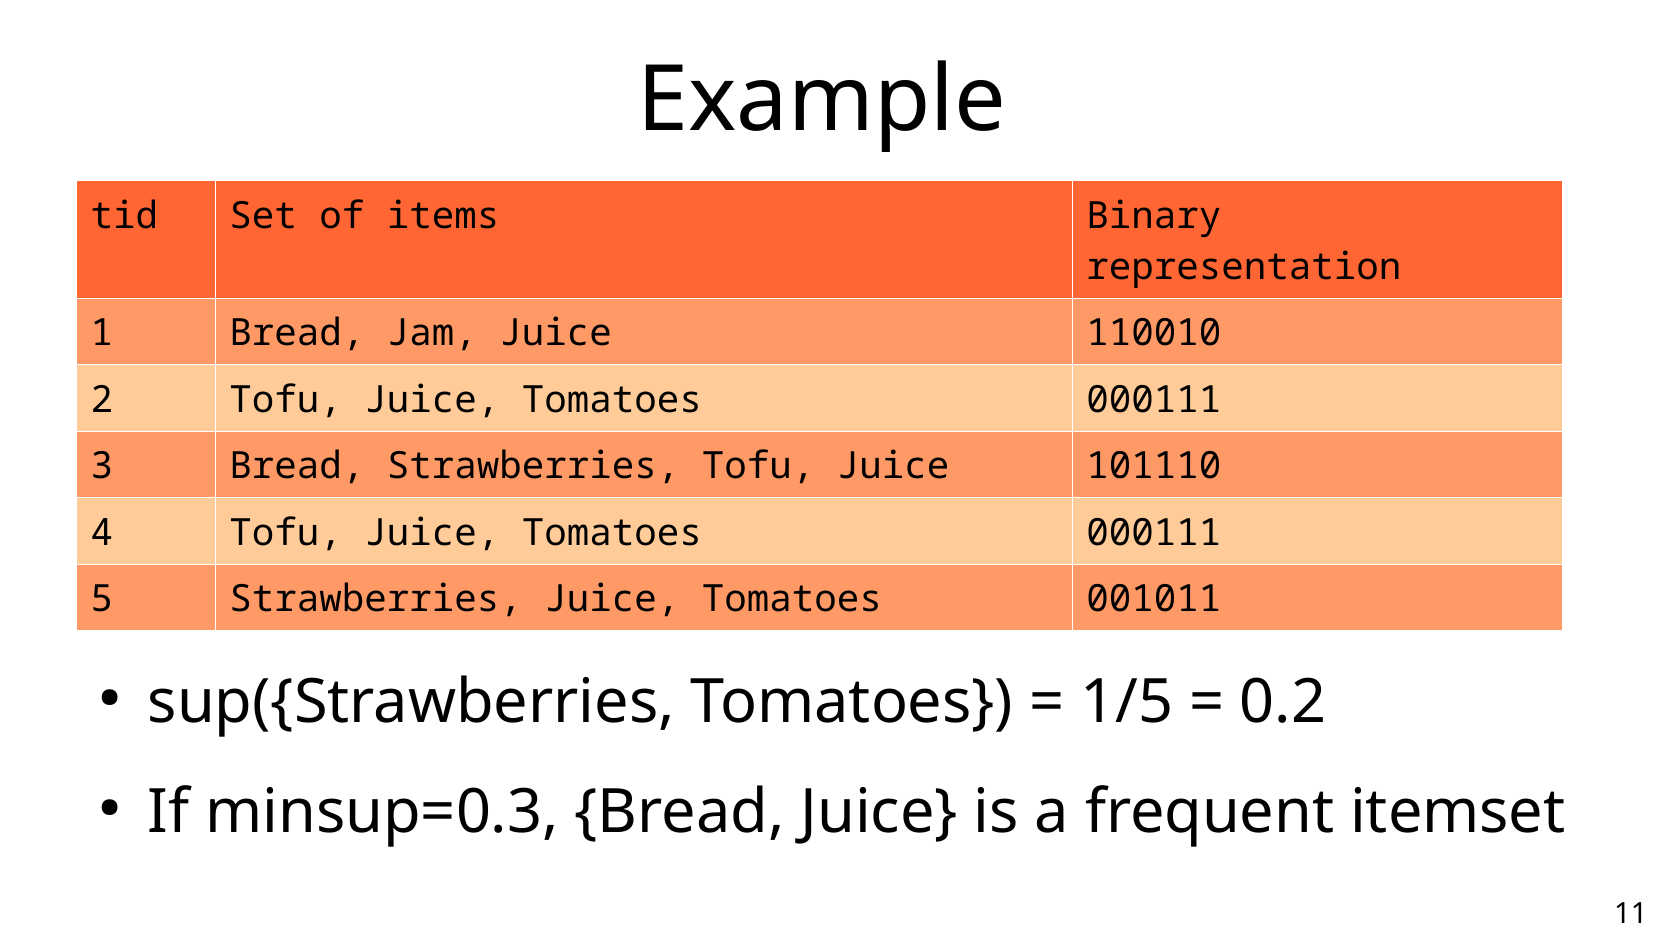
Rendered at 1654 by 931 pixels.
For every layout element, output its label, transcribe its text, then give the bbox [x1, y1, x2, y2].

title Example [77, 20, 1567, 170]
table_cell 4 [77, 498, 215, 564]
table_cell 000111 [1073, 498, 1562, 564]
table_header tid [77, 181, 215, 298]
table_cell 2 [77, 365, 215, 431]
table_cell 101110 [1073, 432, 1562, 497]
table_cell 3 [77, 432, 215, 497]
table_cell Tofu, Juice, Tomatoes [216, 498, 1072, 564]
list sup({Bread, Juice}) = 2/5 = 0.4 sup({Strawberries, Tomatoes}) = 1/5 = 0.2 If minsup=0.3, {Bread, Juice} is a frequent itemset [82, 546, 1571, 910]
table_cell 000111 [1073, 365, 1562, 431]
table_header Set of items [216, 181, 1072, 298]
table_cell 001011 [1073, 565, 1562, 630]
table_cell Strawberries, Juice, Tomatoes [216, 565, 1072, 630]
table_cell 1 [77, 299, 215, 364]
table_header Binary representation [1073, 181, 1562, 298]
table_cell 5 [77, 565, 215, 630]
table_cell Bread, Strawberries, Tofu, Juice [216, 432, 1072, 497]
table_cell Bread, Jam, Juice [216, 299, 1072, 364]
table_cell 110010 [1073, 299, 1562, 364]
table_cell Tofu, Juice, Tomatoes [216, 365, 1072, 431]
